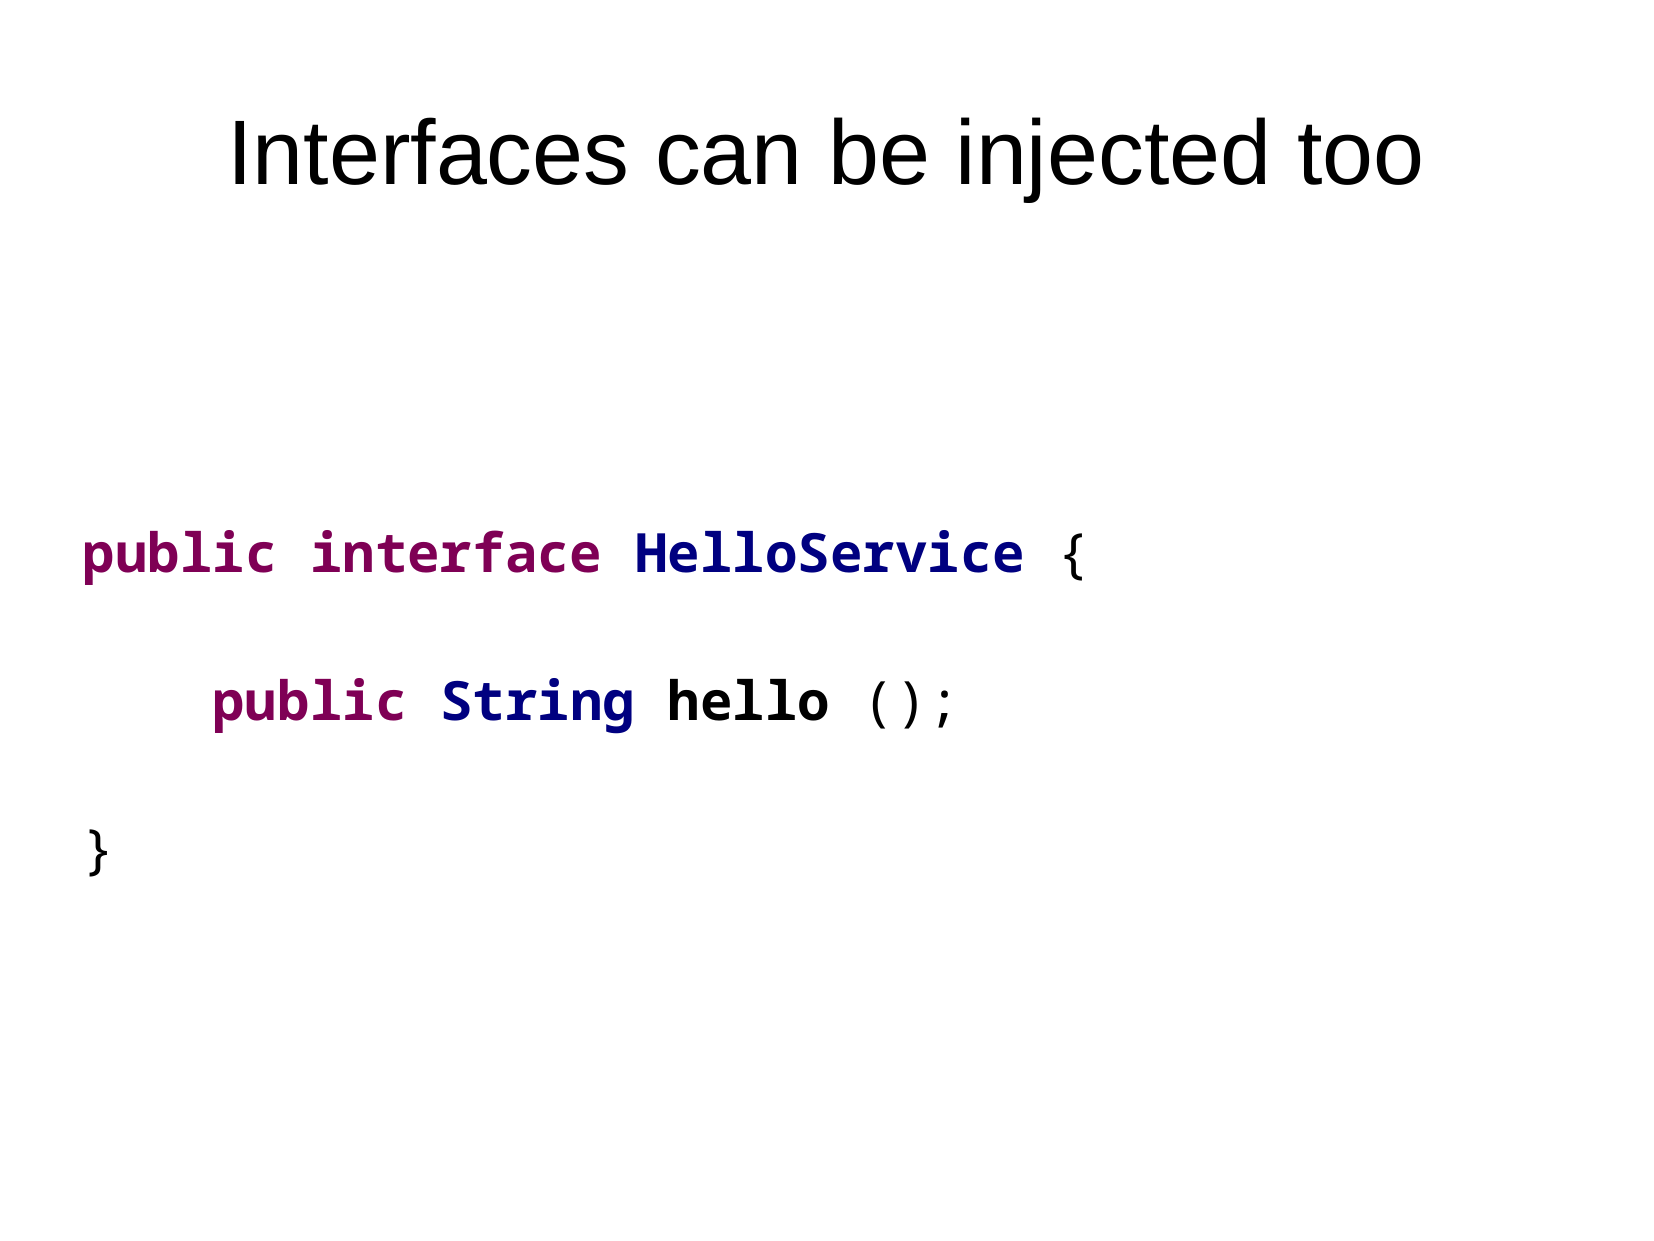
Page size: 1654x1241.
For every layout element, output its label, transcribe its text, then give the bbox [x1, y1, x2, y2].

list public interface HelloService { public String hello (); } [82, 290, 1571, 1109]
title Interfaces can be injected too [82, 49, 1571, 257]
